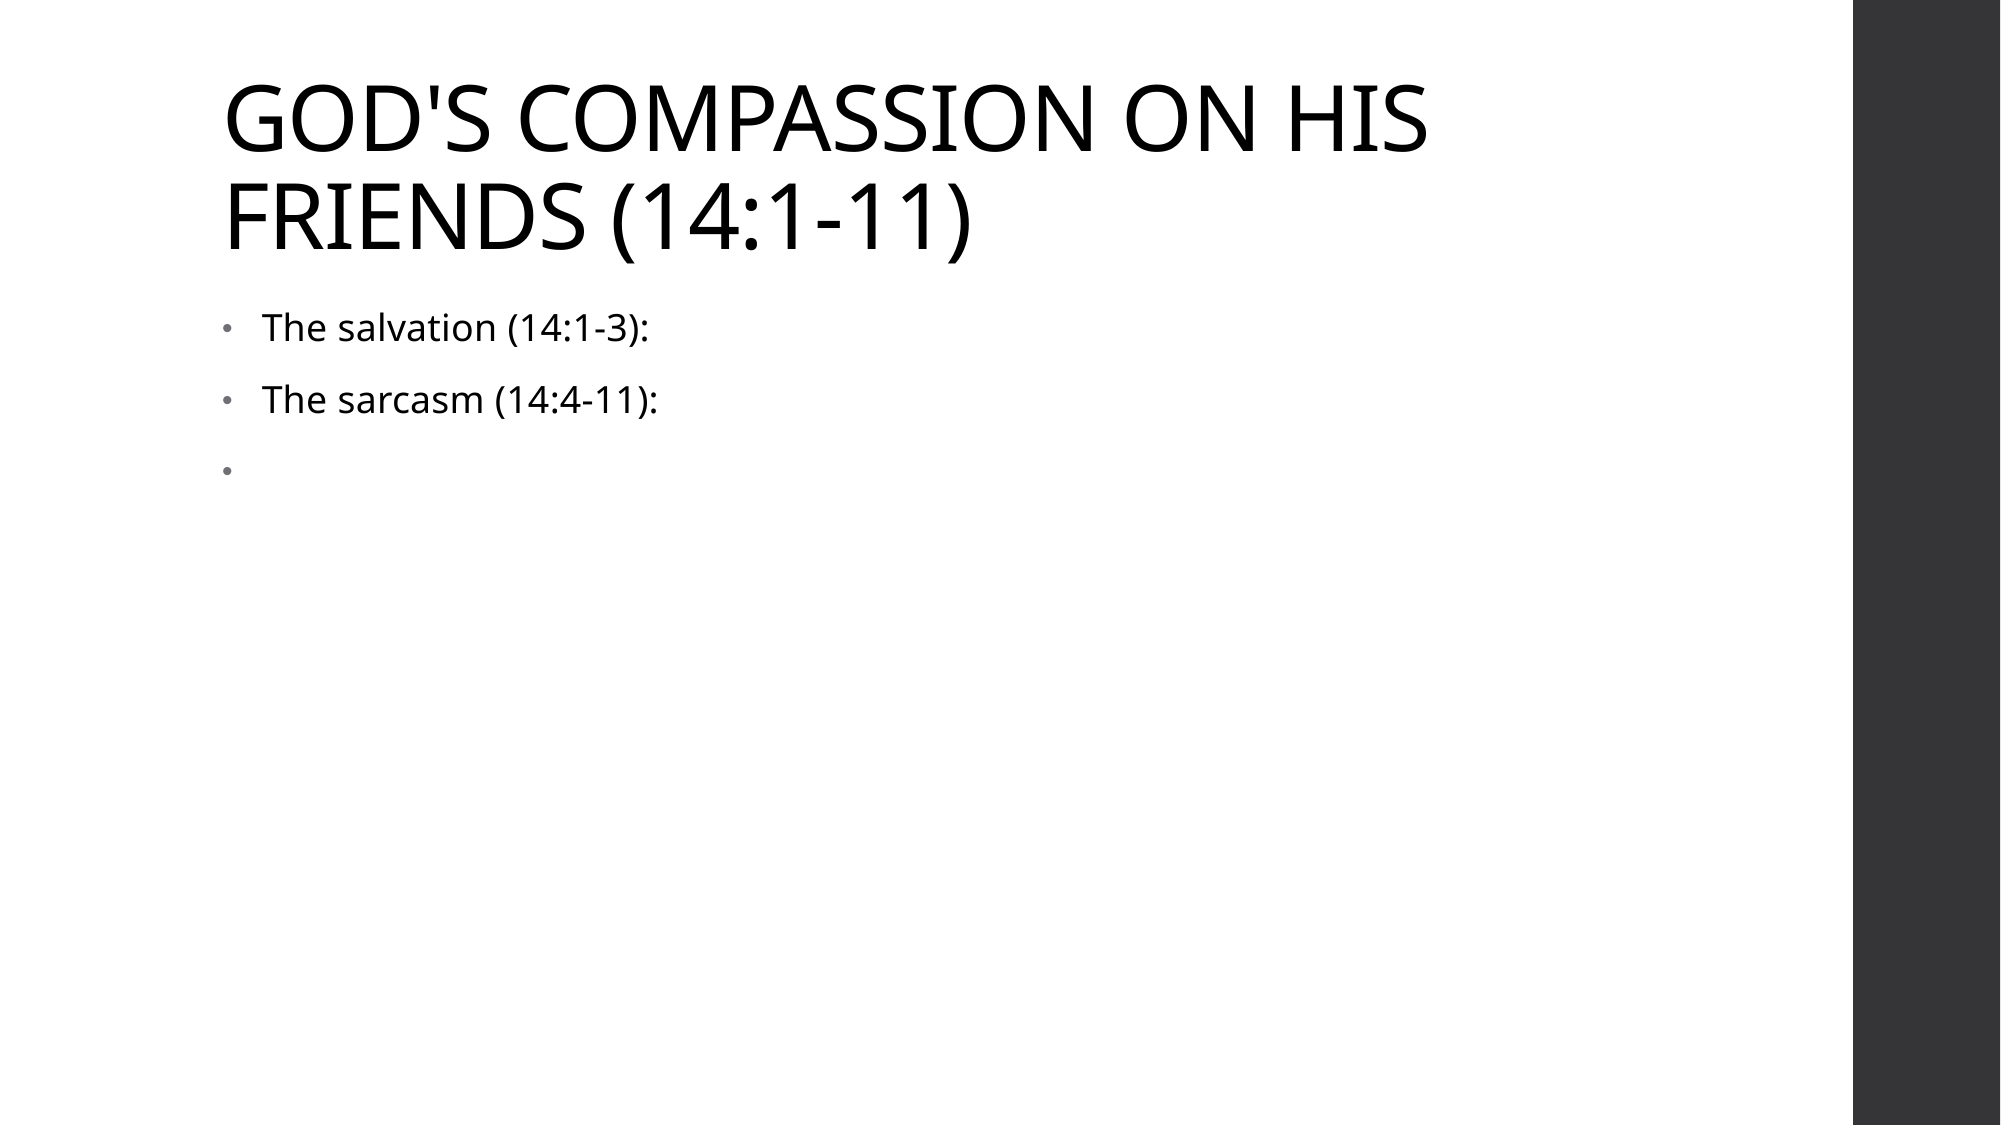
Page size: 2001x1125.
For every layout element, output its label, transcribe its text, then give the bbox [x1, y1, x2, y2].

title GOD'S COMPASSION ON HIS FRIENDS (14:1-11) [206, 60, 1797, 278]
list The salvation (14:1-3): The sarcasm (14:4-11): [206, 299, 1617, 1014]
